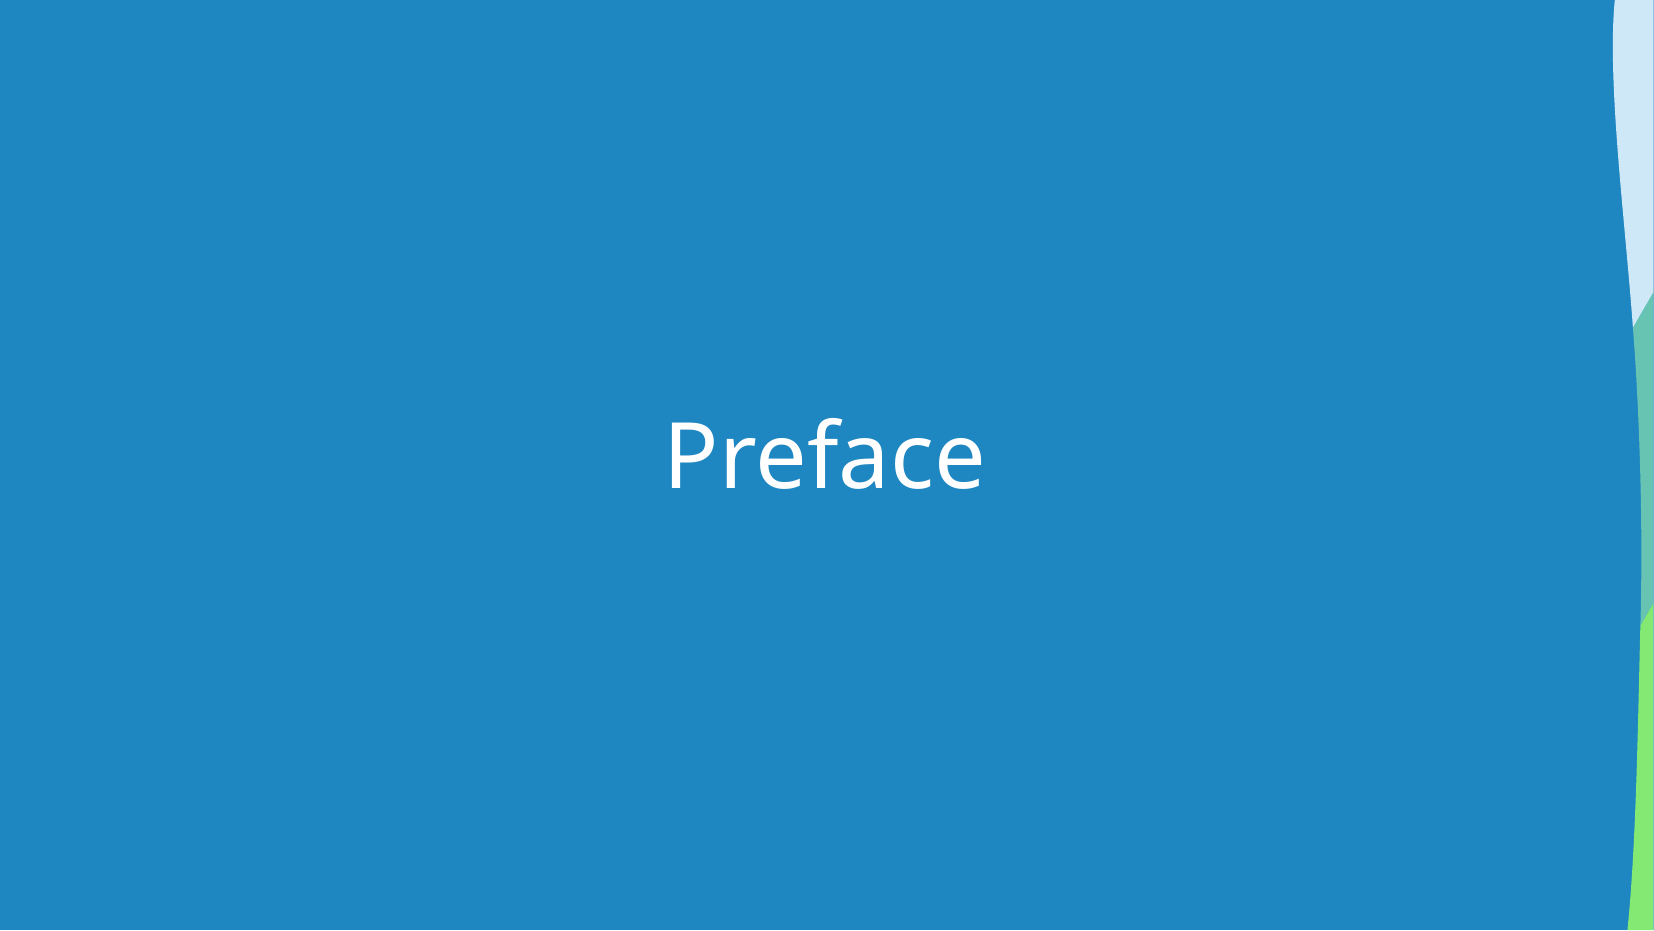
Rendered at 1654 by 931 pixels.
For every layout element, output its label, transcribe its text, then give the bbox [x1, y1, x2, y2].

title Preface [112, 375, 1538, 531]
